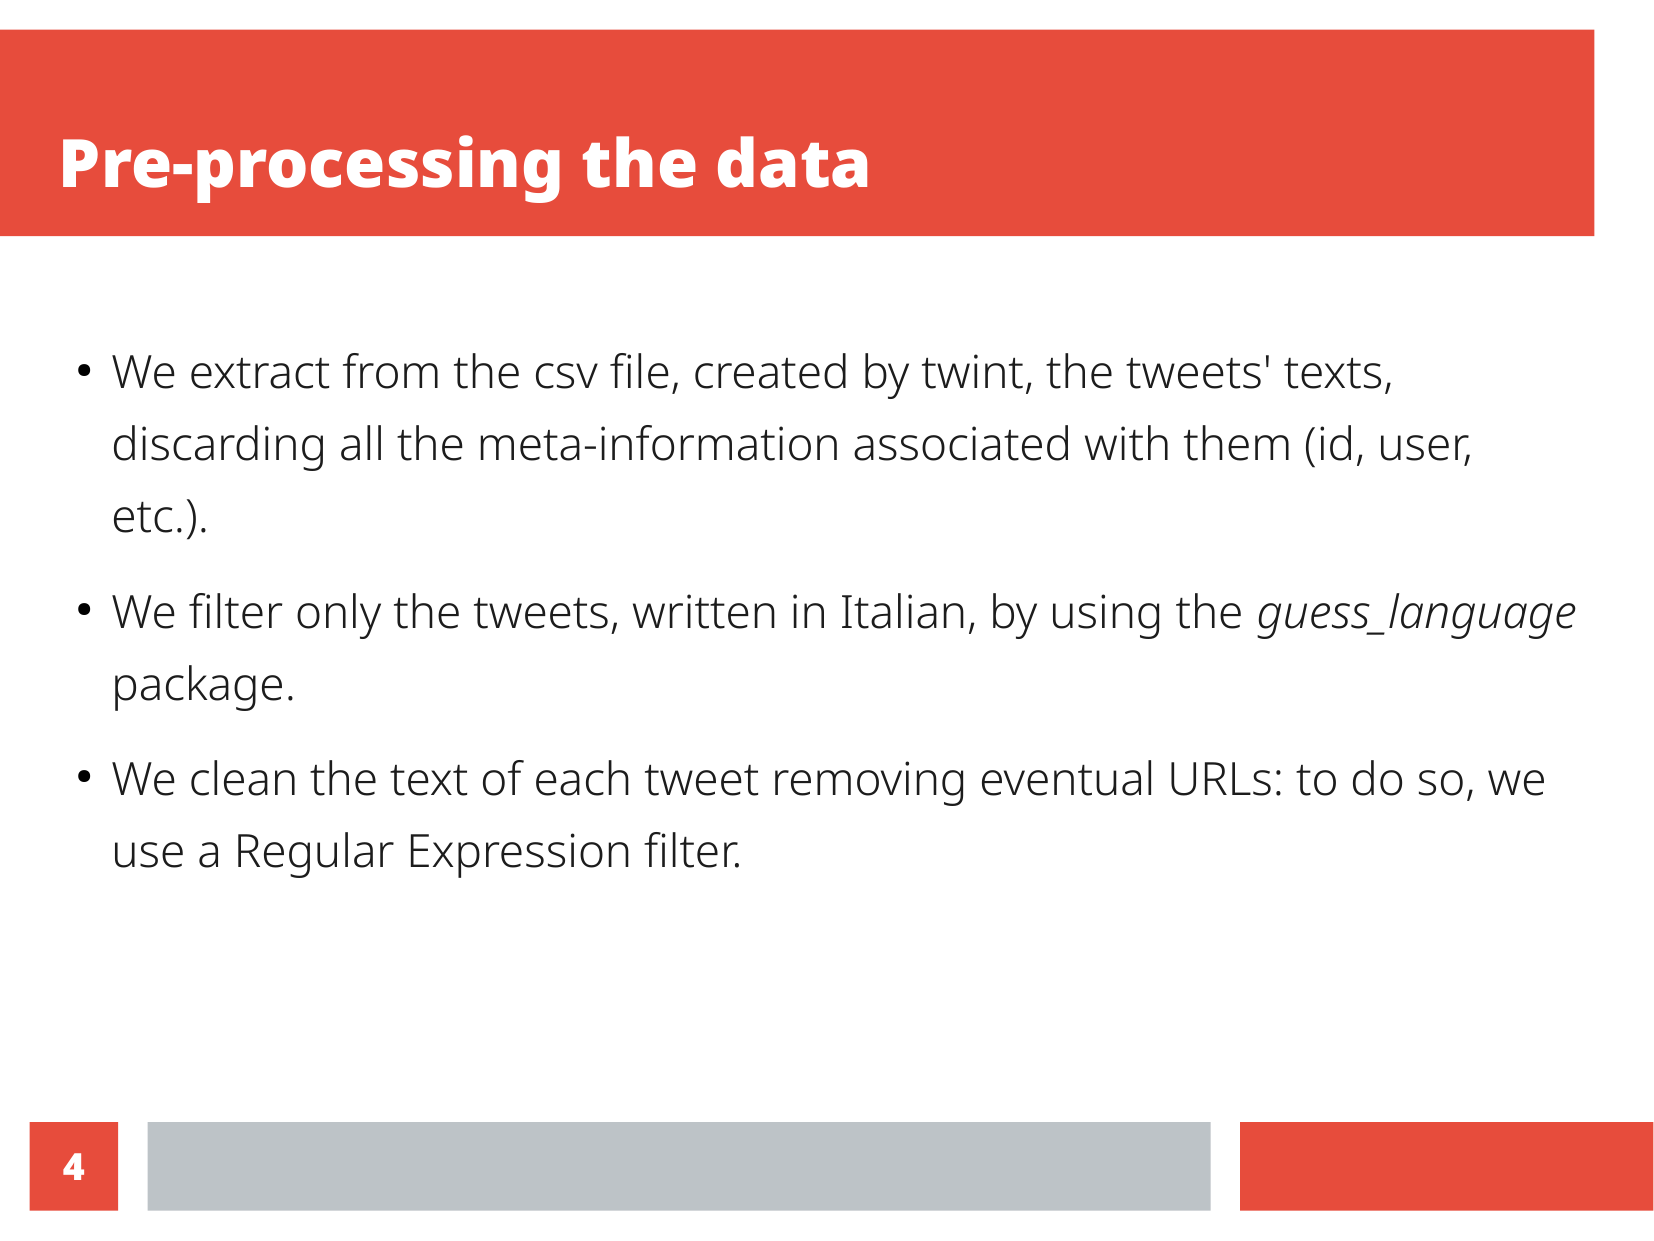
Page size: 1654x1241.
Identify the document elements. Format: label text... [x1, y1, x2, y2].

text_box We extract from the csv file, created by twint, the tweets' texts, discarding all the meta-information associated with them (id, user, etc.). We filter only the tweets, written in Italian, by using the guess_language package. We clean the text of each tweet removing eventual URLs: to do so, we use a Regular Expression filter. [76, 330, 1582, 934]
title Pre-processing the data [59, 59, 1595, 207]
